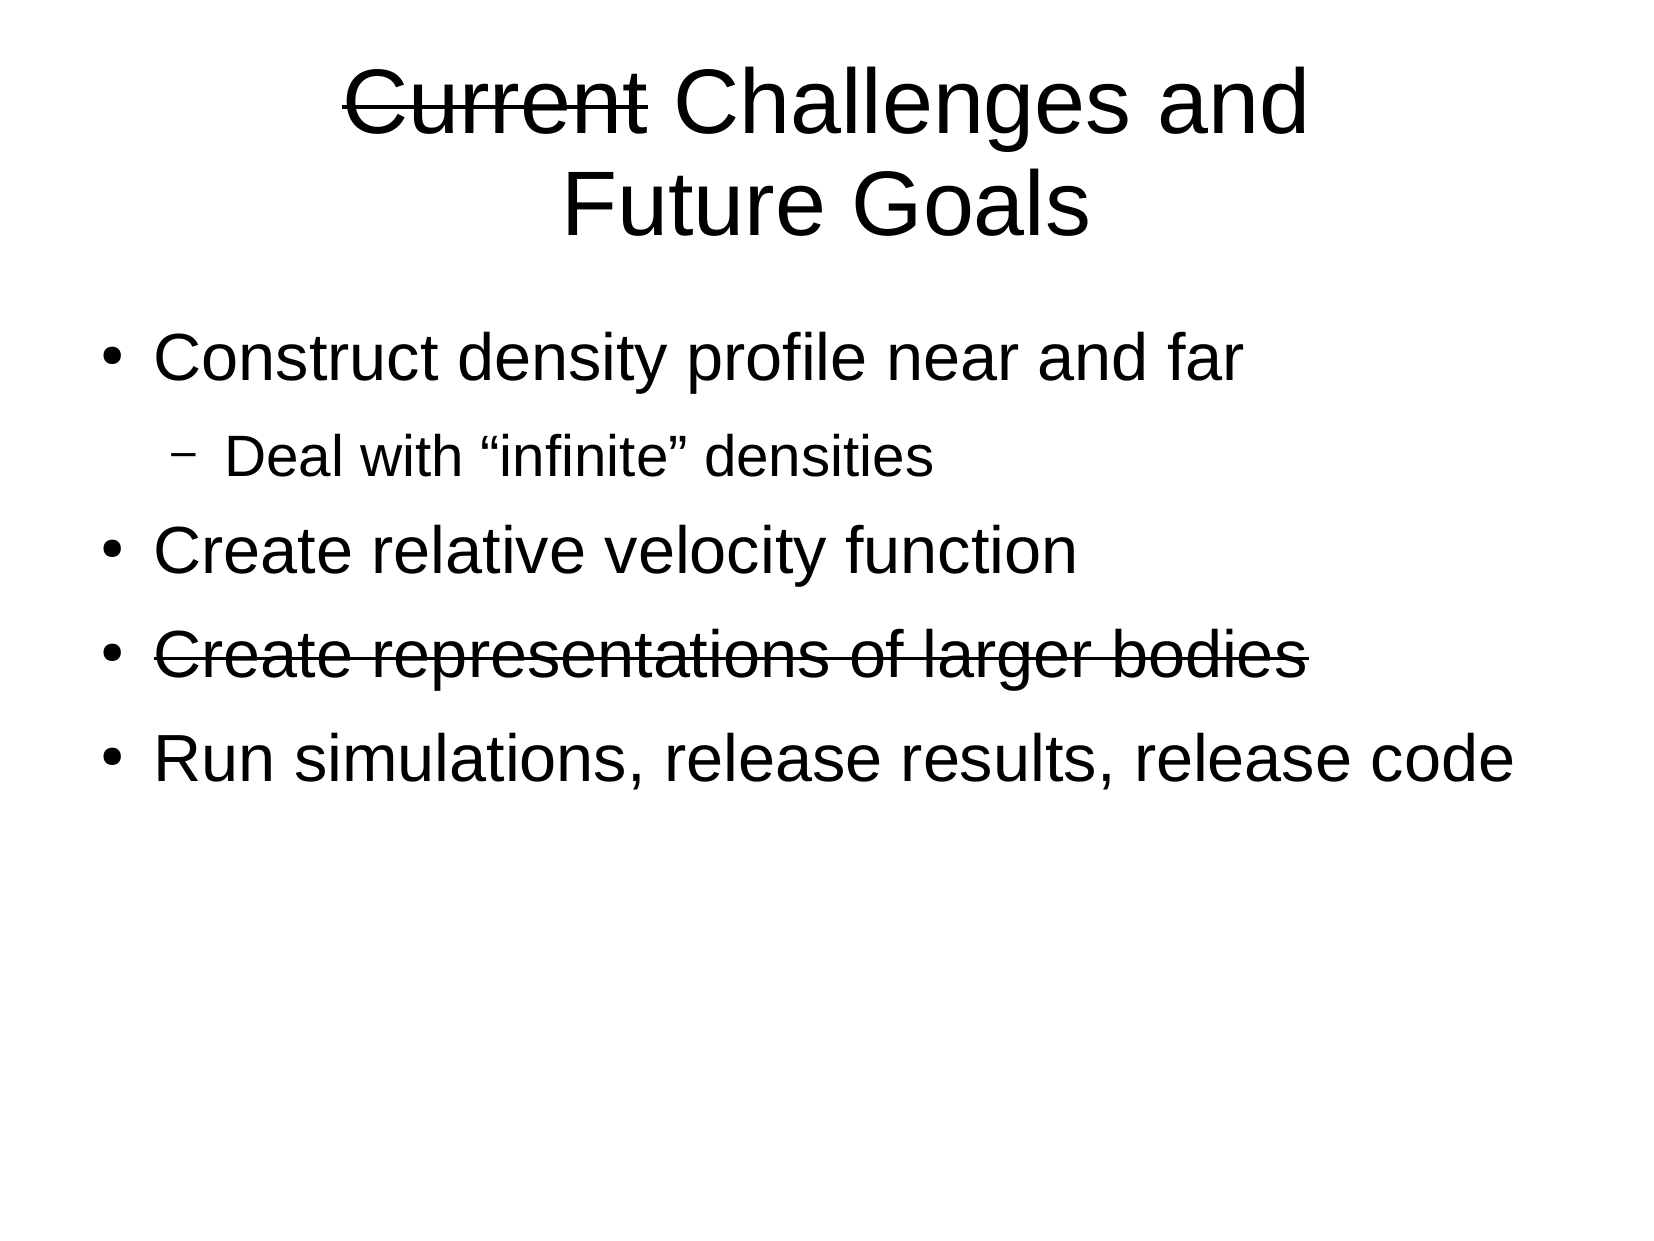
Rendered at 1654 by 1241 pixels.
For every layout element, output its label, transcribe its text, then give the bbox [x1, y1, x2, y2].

title Current Challenges and Future Goals [82, 49, 1571, 257]
list Construct density profile near and far Deal with “infinite” densities Create relative velocity function Create representations of larger bodies Run simulations, release results, release code [82, 319, 1538, 1040]
